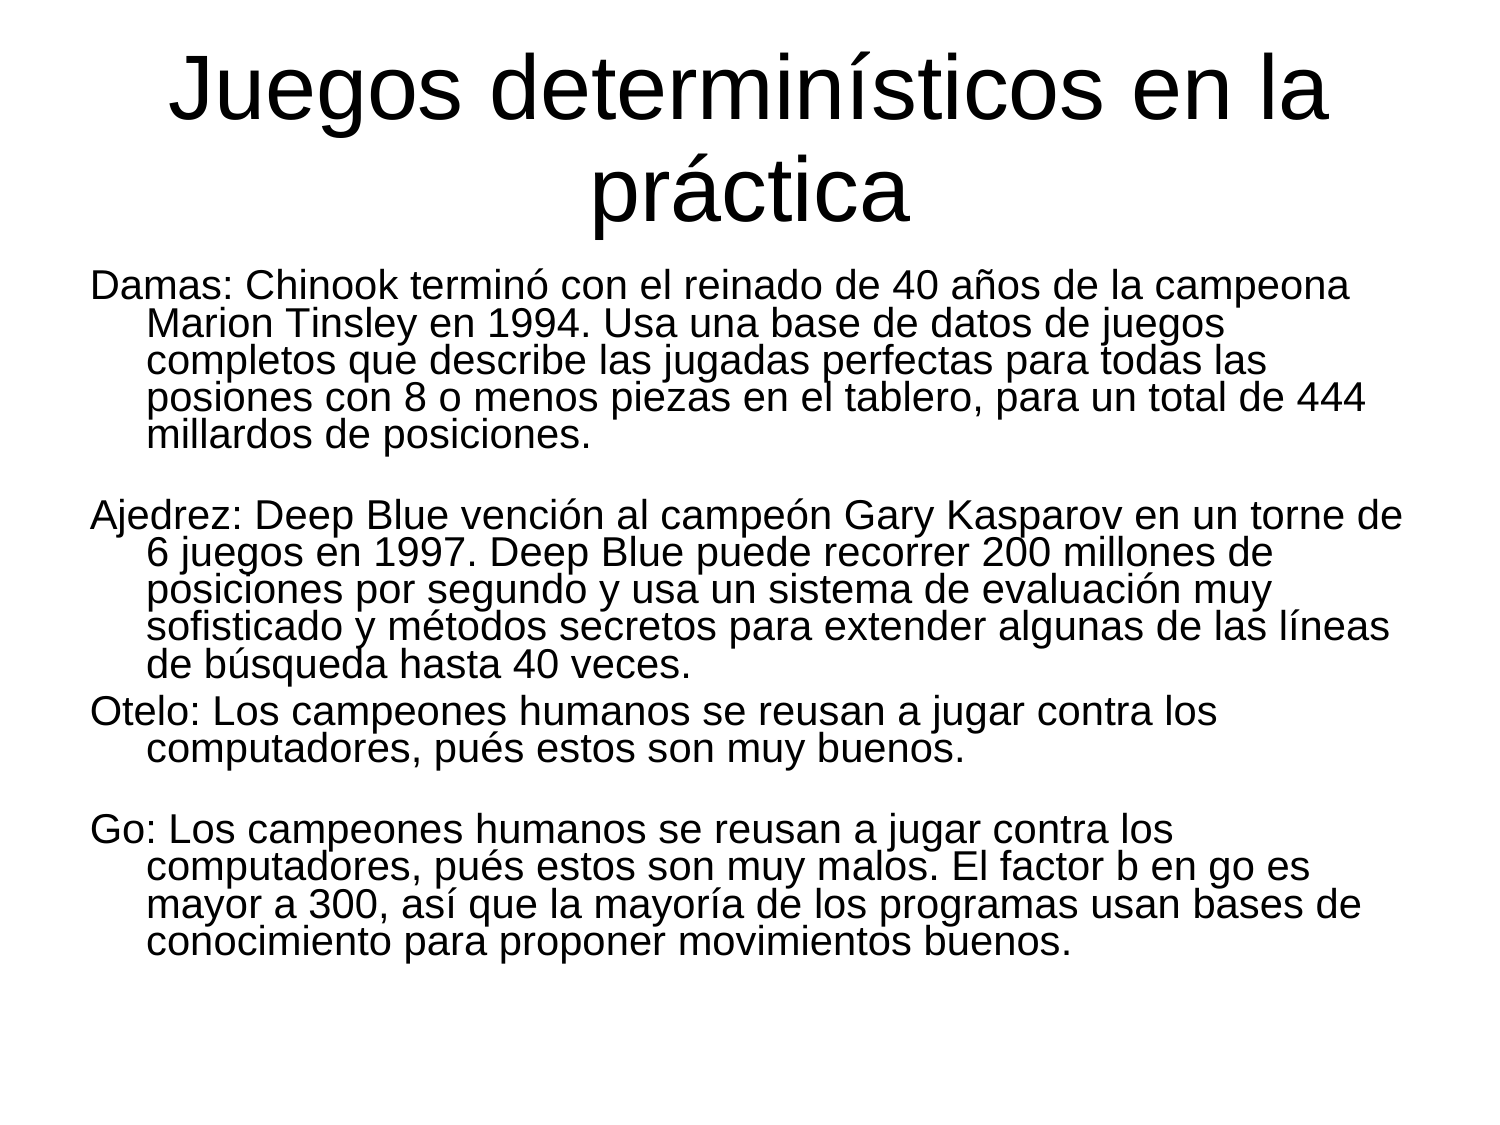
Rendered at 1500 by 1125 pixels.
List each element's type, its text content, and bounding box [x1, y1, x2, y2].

title Juegos determinísticos en la práctica [75, 24, 1426, 254]
list Damas: Chinook terminó con el reinado de 40 años de la campeona Marion Tinsley en 1994. Usa una base de datos de juegos completos que describe las jugadas perfectas para todas las posiones con 8 o menos piezas en el tablero, para un total de 444 millardos de posiciones. Ajedrez: Deep Blue vención al campeón Gary Kasparov en un torne de 6 juegos en 1997. Deep Blue puede recorrer 200 millones de posiciones por segundo y usa un sistema de evaluación muy sofisticado y métodos secretos para extender algunas de las líneas de búsqueda hasta 40 veces. Otelo: Los campeones humanos se reusan a jugar contra los computadores, pués estos son muy buenos. Go: Los campeones humanos se reusan a jugar contra los computadores, pués estos son muy malos. El factor b en go es mayor a 300, así que la mayoría de los programas usan bases de conocimiento para proponer movimientos buenos. [75, 262, 1426, 1054]
